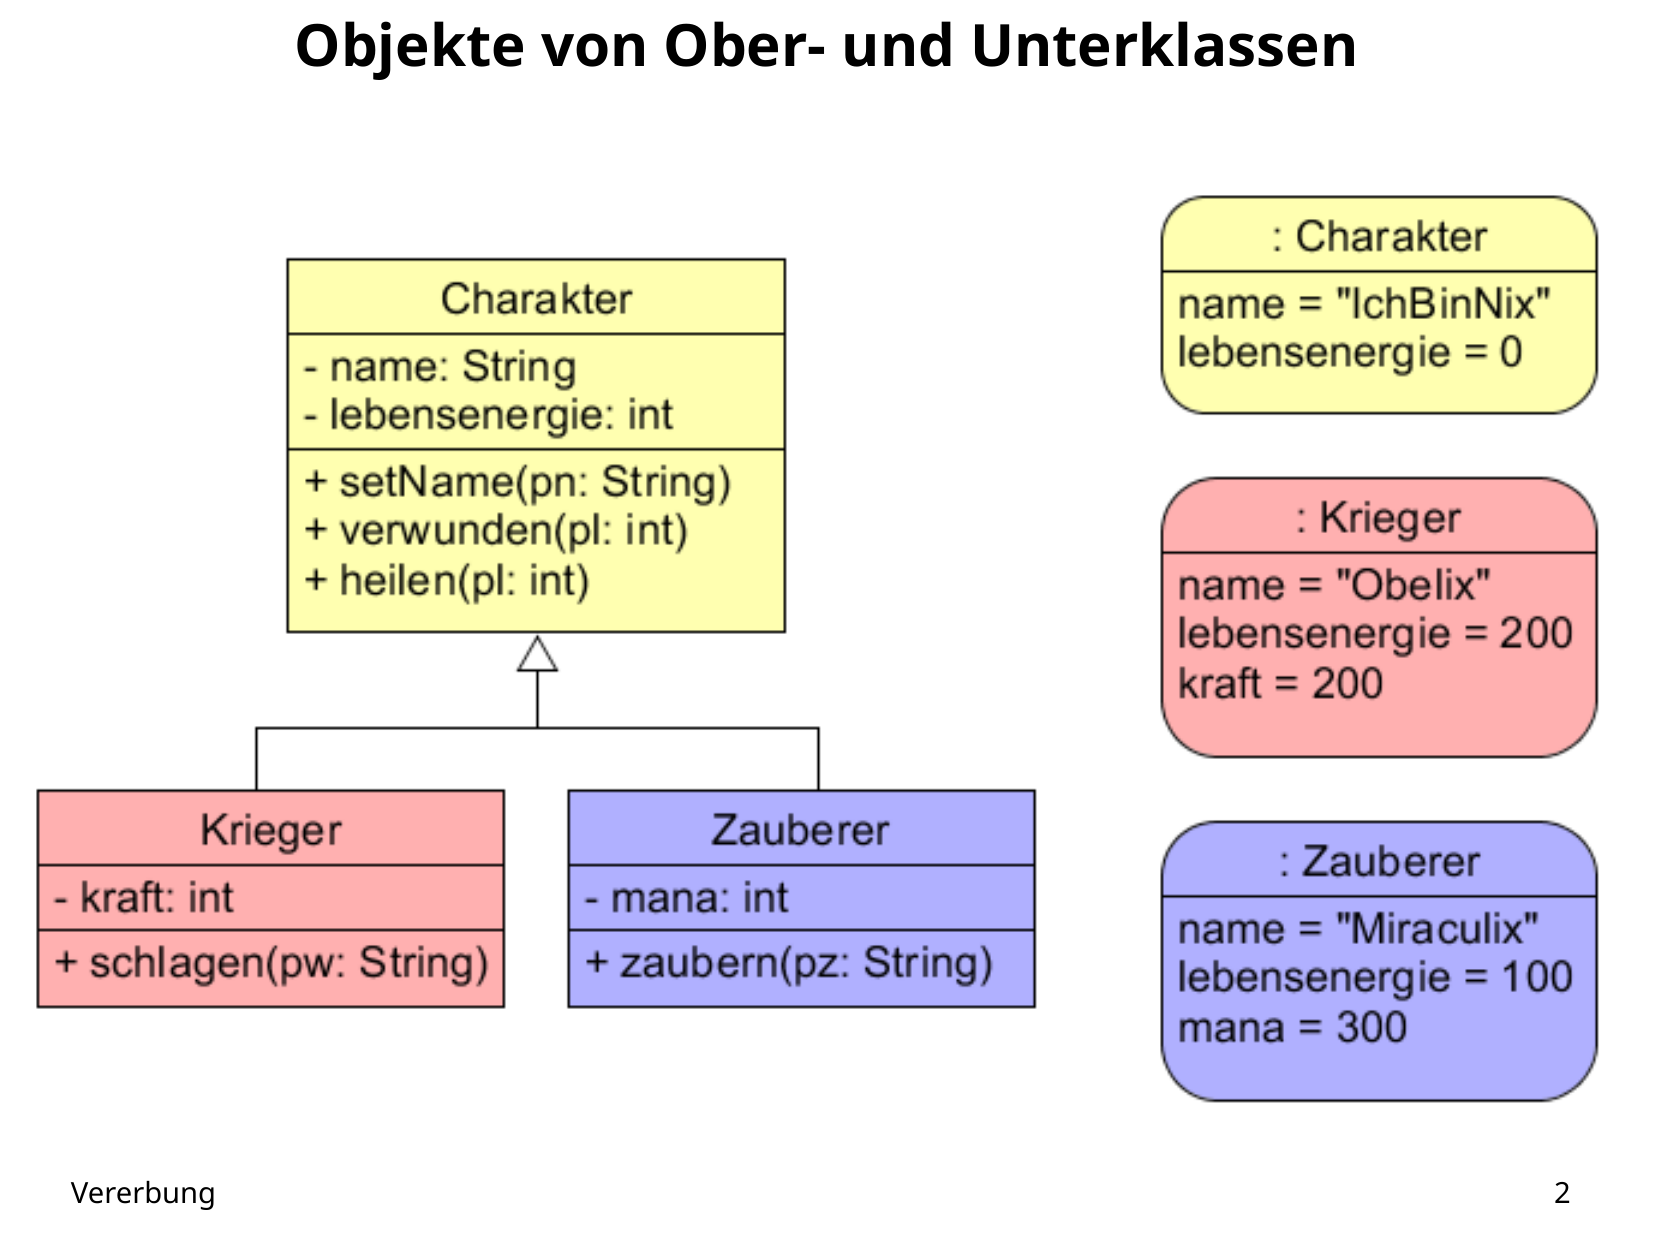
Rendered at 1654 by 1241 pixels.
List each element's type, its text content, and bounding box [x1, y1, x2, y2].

title Objekte von Ober- und Unterklassen [0, 5, 1654, 83]
picture [35, 194, 1601, 1105]
